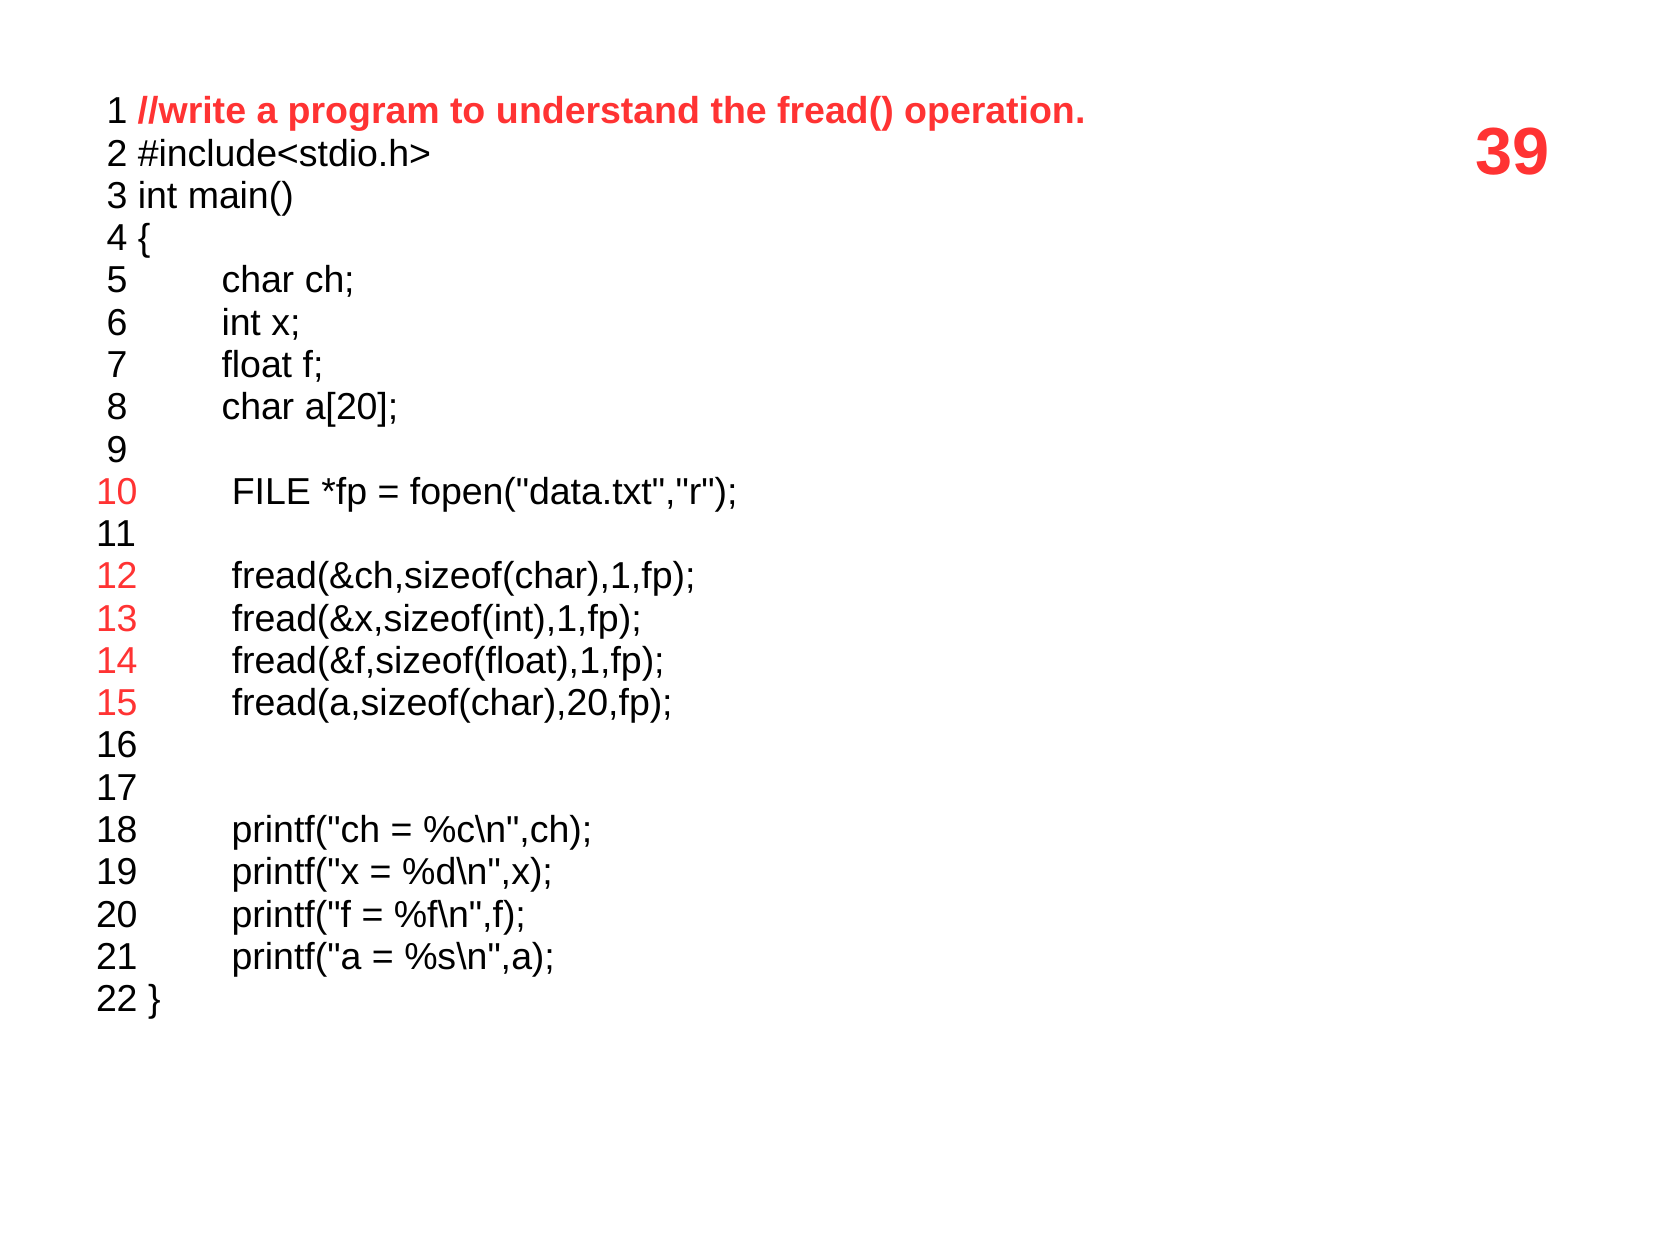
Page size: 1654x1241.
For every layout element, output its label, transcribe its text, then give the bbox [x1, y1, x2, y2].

text_box 39 [1460, 107, 1565, 203]
text_box 1 //write a program to understand the fread() operation. 2 #include<stdio.h> 3 int main() 4 { 5 char ch; 6 int x; 7 float f; 8 char a[20]; 9 10 FILE *fp = fopen("data.txt","r"); 11 12 fread(&ch,sizeof(char),1,fp); 13 fread(&x,sizeof(int),1,fp); 14 fread(&f,sizeof(float),1,fp); 15 fread(a,sizeof(char),20,fp); 16 17 18 printf("ch = %c\n",ch); 19 printf("x = %d\n",x); 20 printf("f = %f\n",f); 21 printf("a = %s\n",a); 22 } [70, 82, 1441, 1095]
